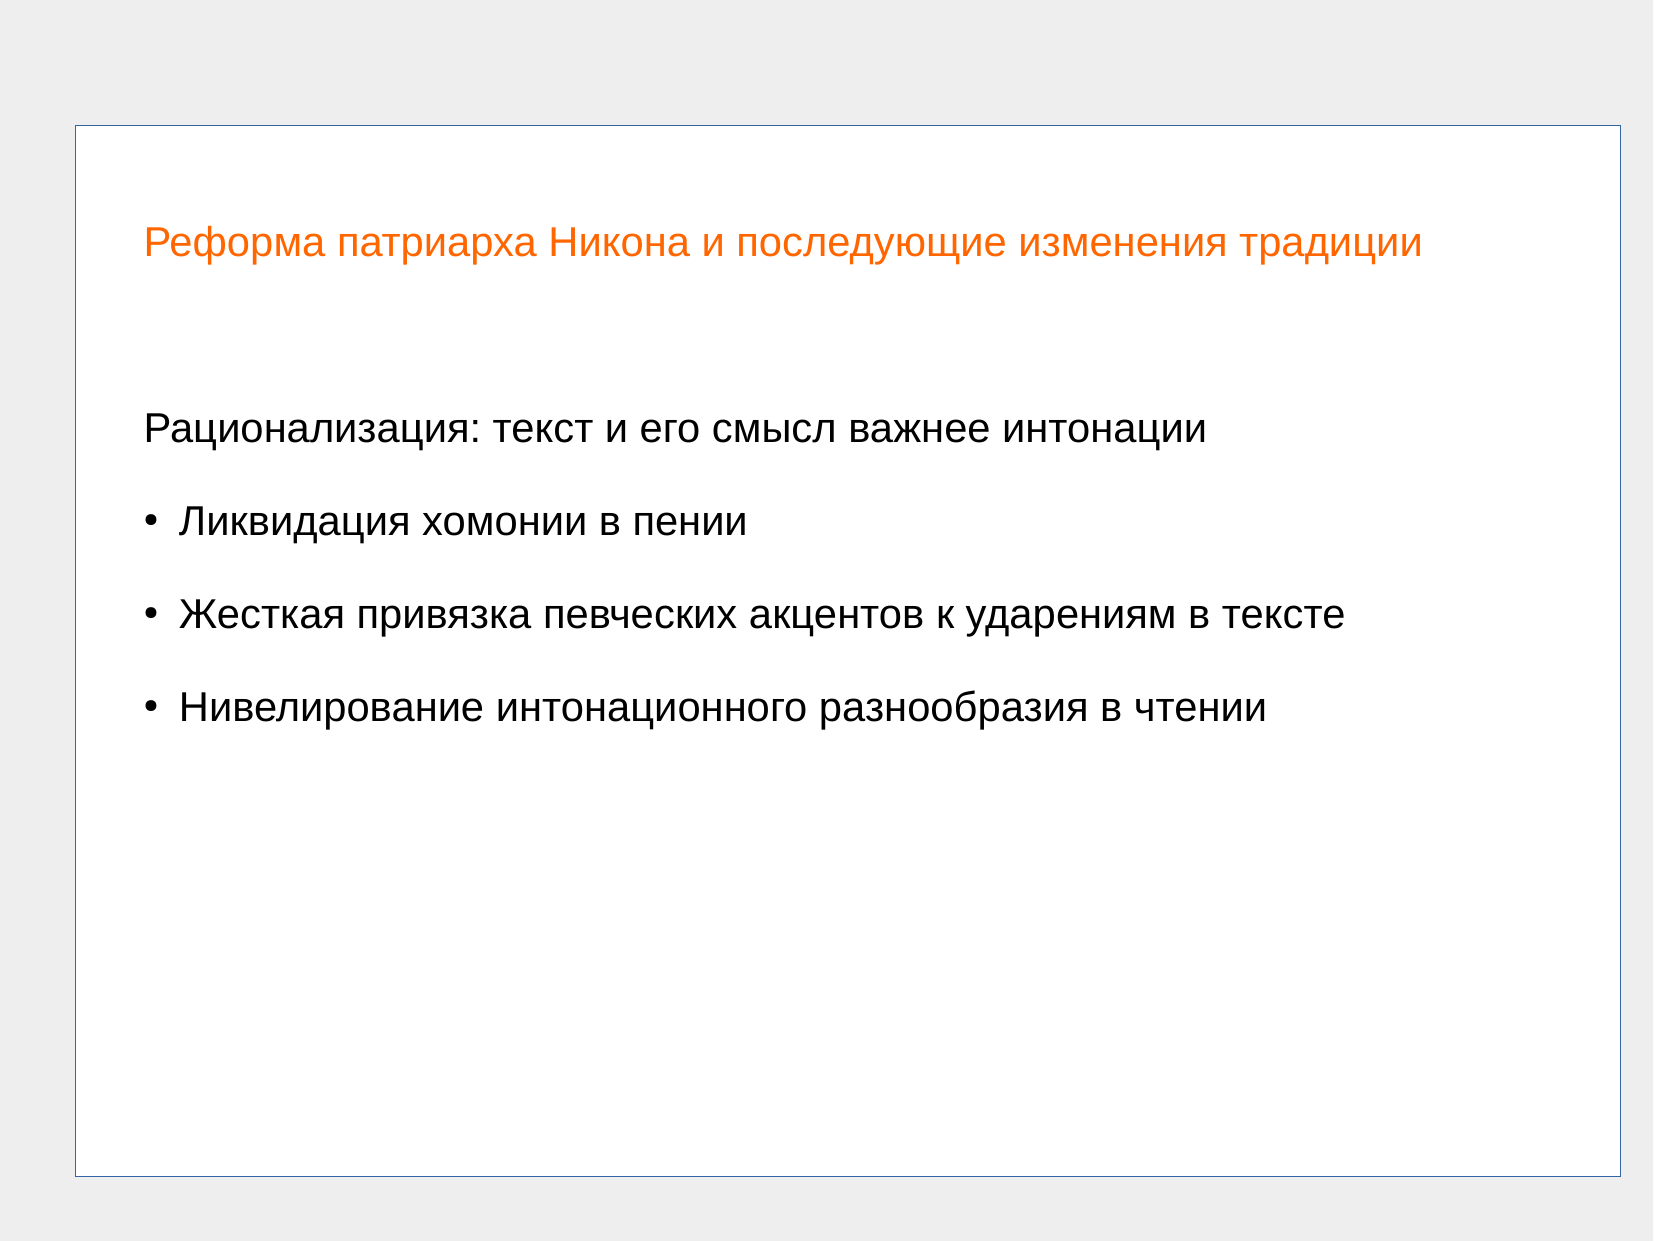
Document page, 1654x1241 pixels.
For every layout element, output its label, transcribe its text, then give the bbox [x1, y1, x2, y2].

text_box [75, 125, 1621, 1177]
subtitle Реформа патриарха Никона и последующие изменения традиции Рационализация: текст и его смысл важнее интонации Ликвидация хомонии в пении Жесткая привязка певческих акцентов к ударениям в тексте Нивелирование интонационного разнообразия в чтении [143, 219, 1539, 1140]
